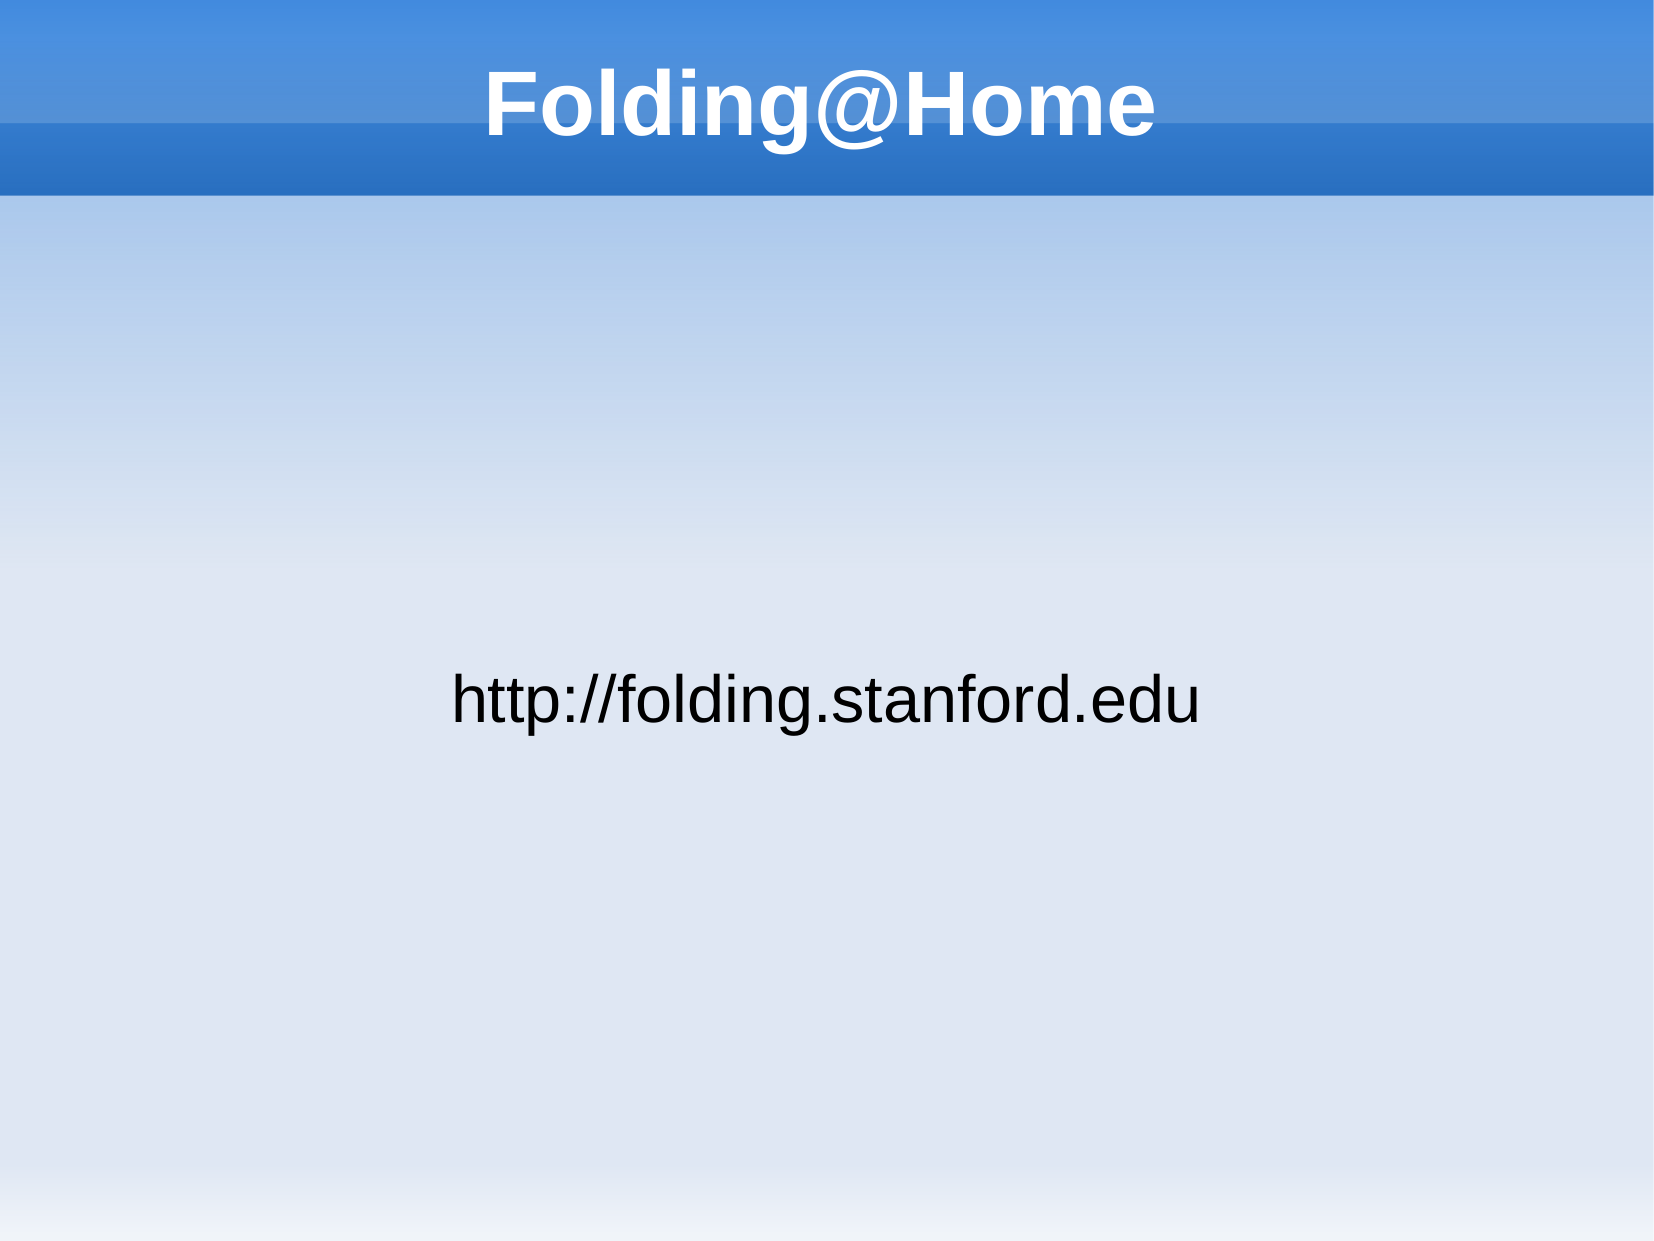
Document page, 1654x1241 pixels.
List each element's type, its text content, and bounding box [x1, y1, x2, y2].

subtitle http://folding.stanford.edu [82, 290, 1571, 1109]
title Folding@Home [76, 0, 1565, 208]
picture [0, 0, 1654, 1241]
